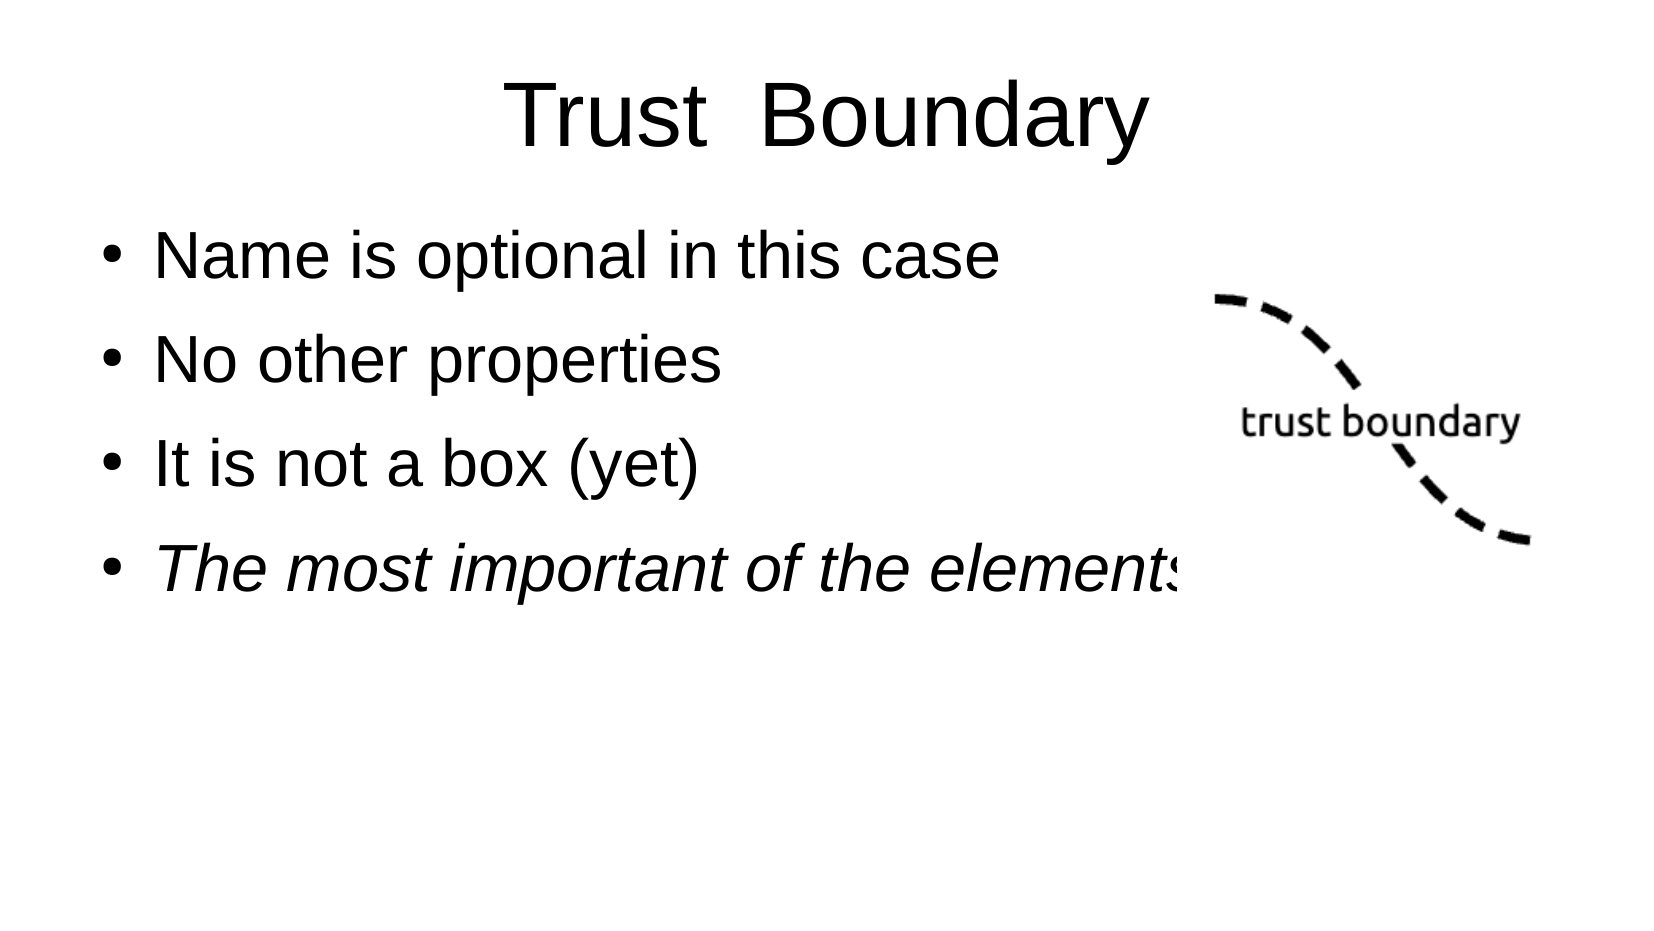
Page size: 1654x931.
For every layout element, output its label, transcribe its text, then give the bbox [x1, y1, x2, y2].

list Name is optional in this case No other properties It is not a box (yet) The most important of the elements [82, 217, 1571, 758]
picture [1177, 245, 1613, 615]
title Trust Boundary [82, 37, 1571, 193]
